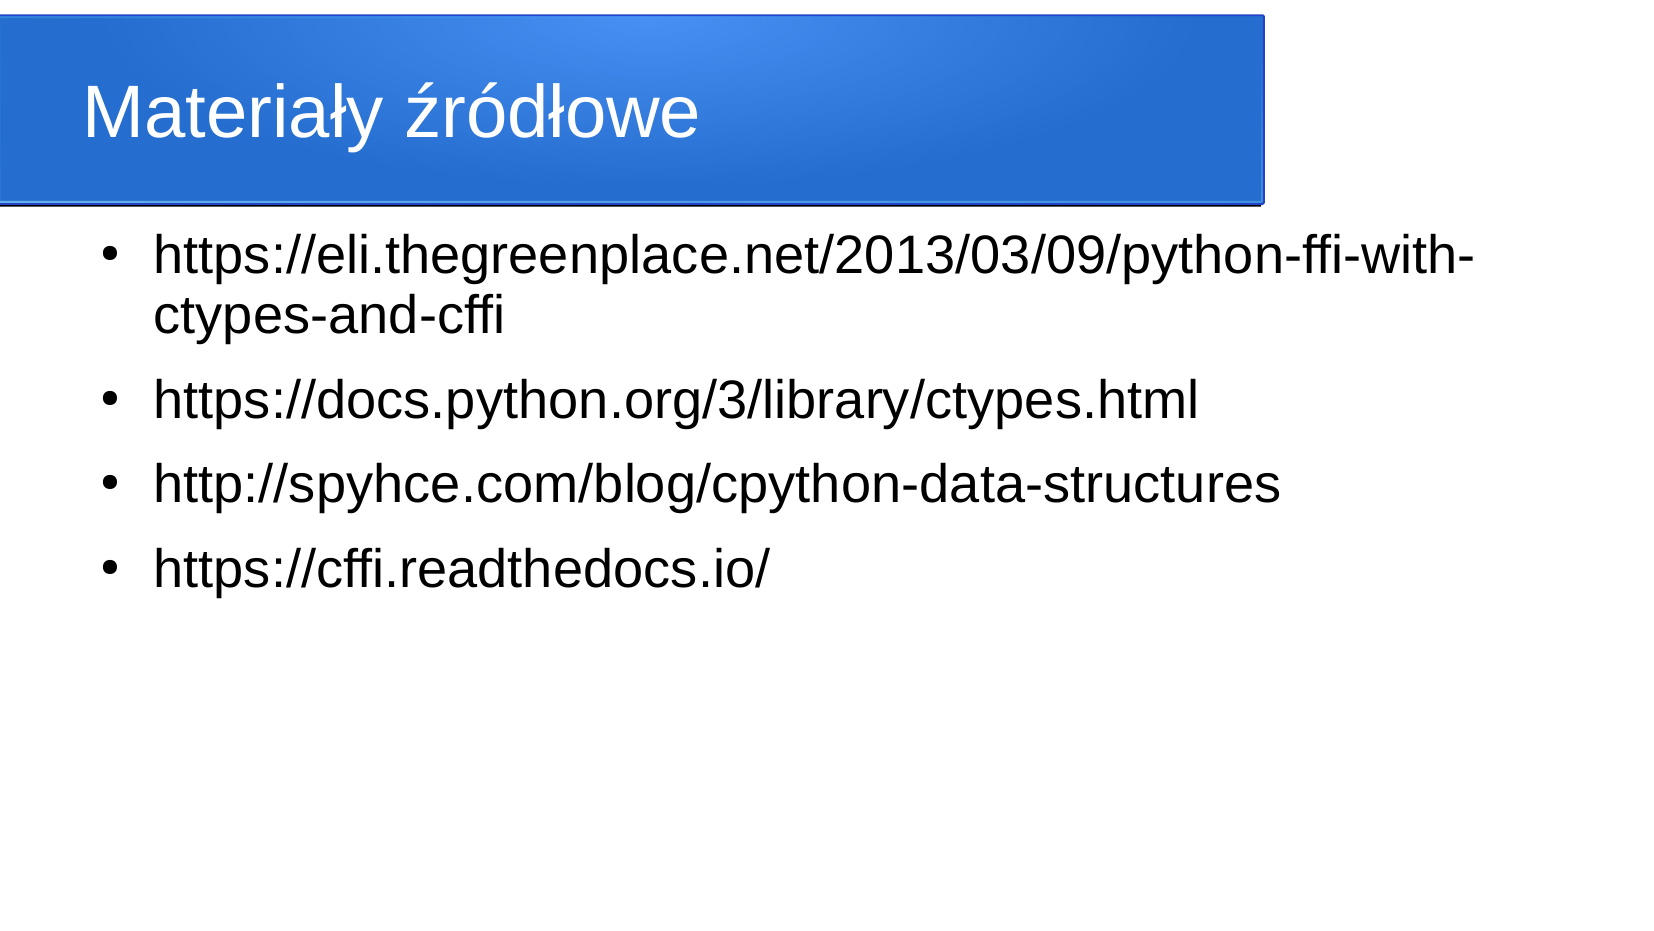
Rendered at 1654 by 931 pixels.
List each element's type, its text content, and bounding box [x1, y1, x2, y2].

title Materiały źródłowe [82, 35, 1235, 189]
list https://eli.thegreenplace.net/2013/03/09/python-ffi-with-ctypes-and-cffi https://docs.python.org/3/library/ctypes.html http://spyhce.com/blog/cpython-data-structures https://cffi.readthedocs.io/ [82, 224, 1571, 764]
